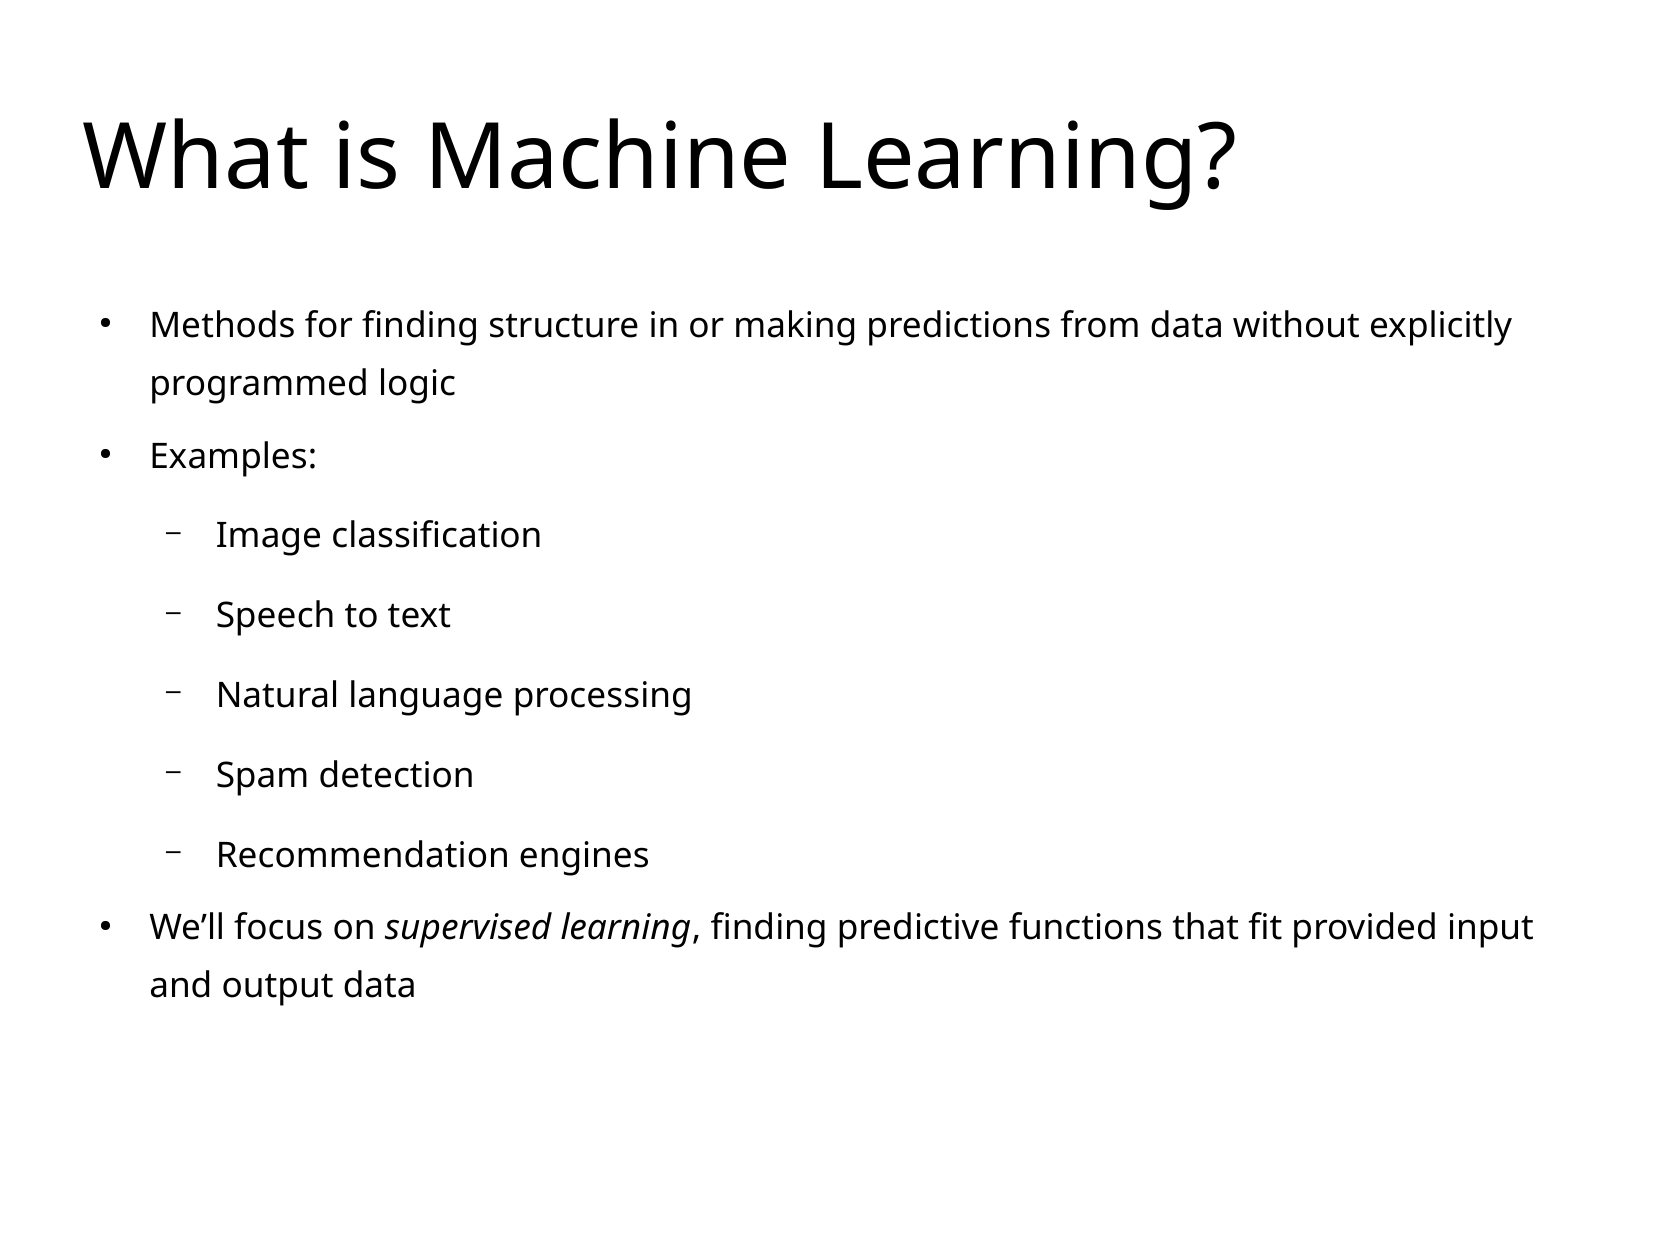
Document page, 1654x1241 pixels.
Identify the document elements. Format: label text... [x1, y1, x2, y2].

list Methods for finding structure in or making predictions from data without explicitly programmed logic Examples: Image classification Speech to text Natural language processing Spam detection Recommendation engines We’ll focus on supervised learning, finding predictive functions that fit provided input and output data [82, 290, 1571, 1010]
title What is Machine Learning? [82, 49, 1571, 257]
